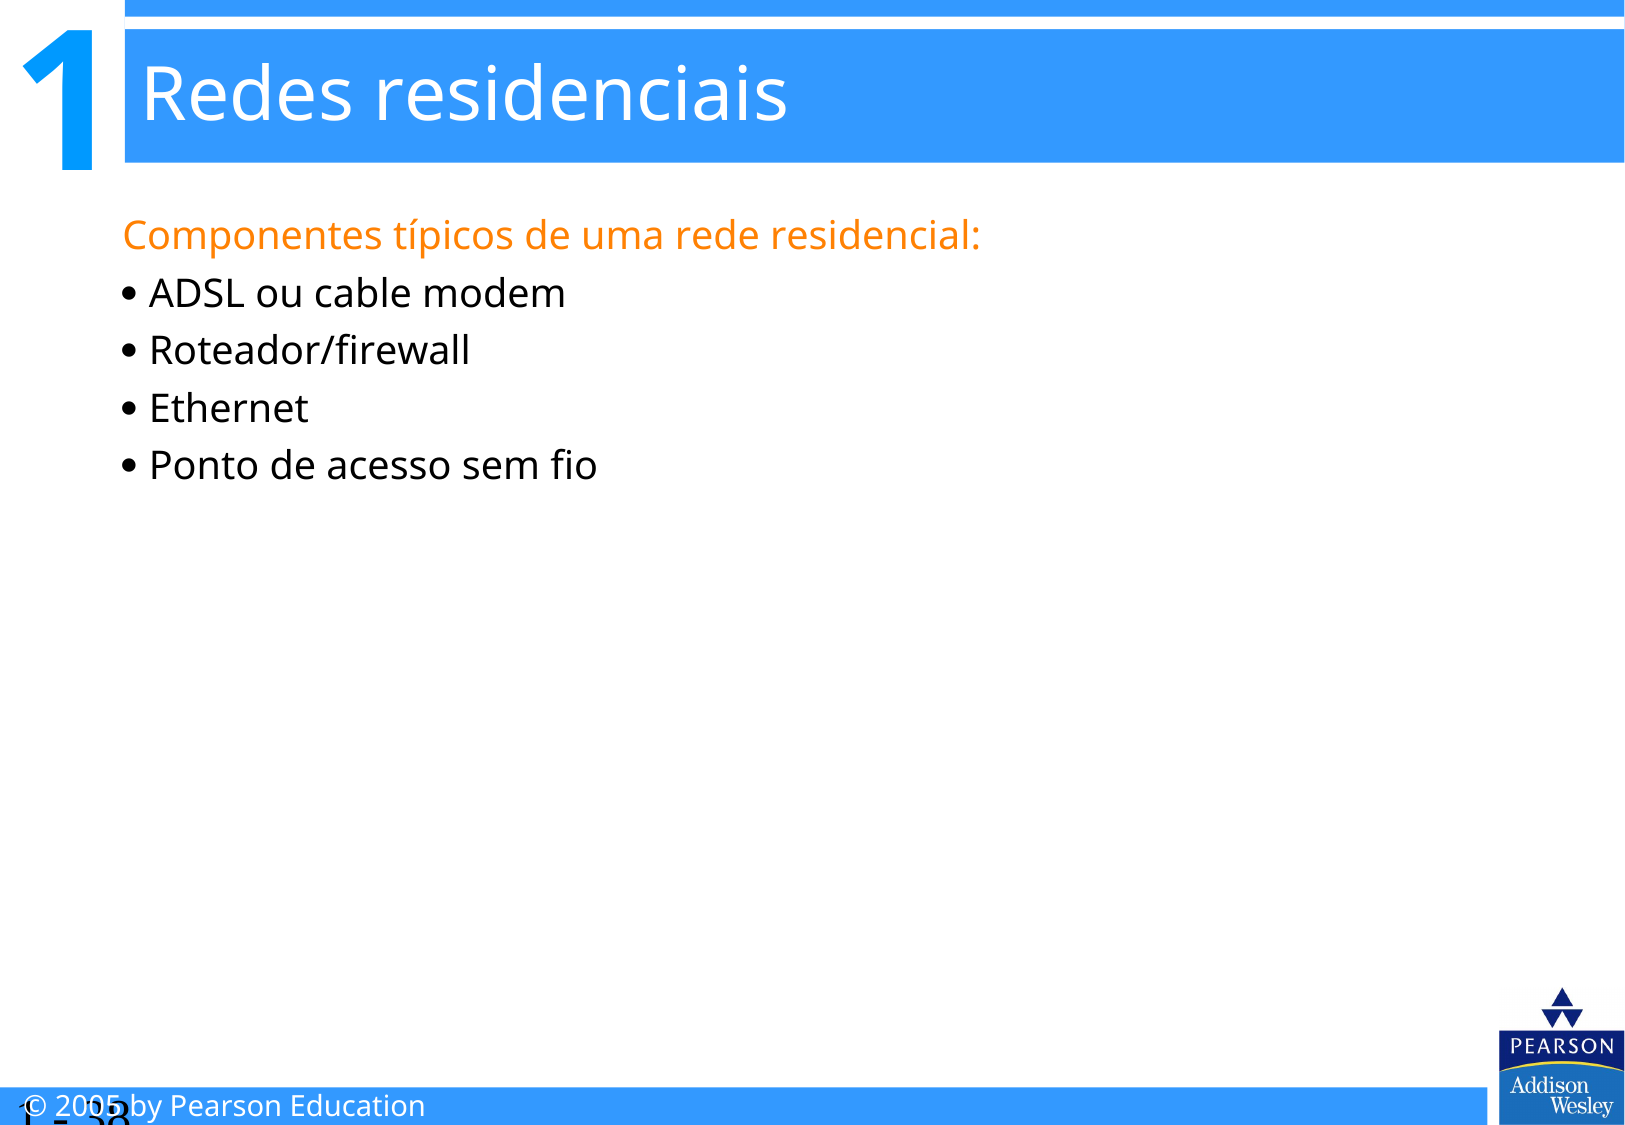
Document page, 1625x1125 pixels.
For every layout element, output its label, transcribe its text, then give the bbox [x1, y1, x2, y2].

list Componentes típicos de uma rede residencial:  ADSL ou cable modem  Roteador/firewall  Ethernet  Ponto de acesso sem fio [107, 207, 1488, 497]
text_box Redes residenciais [125, 37, 1625, 138]
picture [1499, 987, 1625, 1125]
